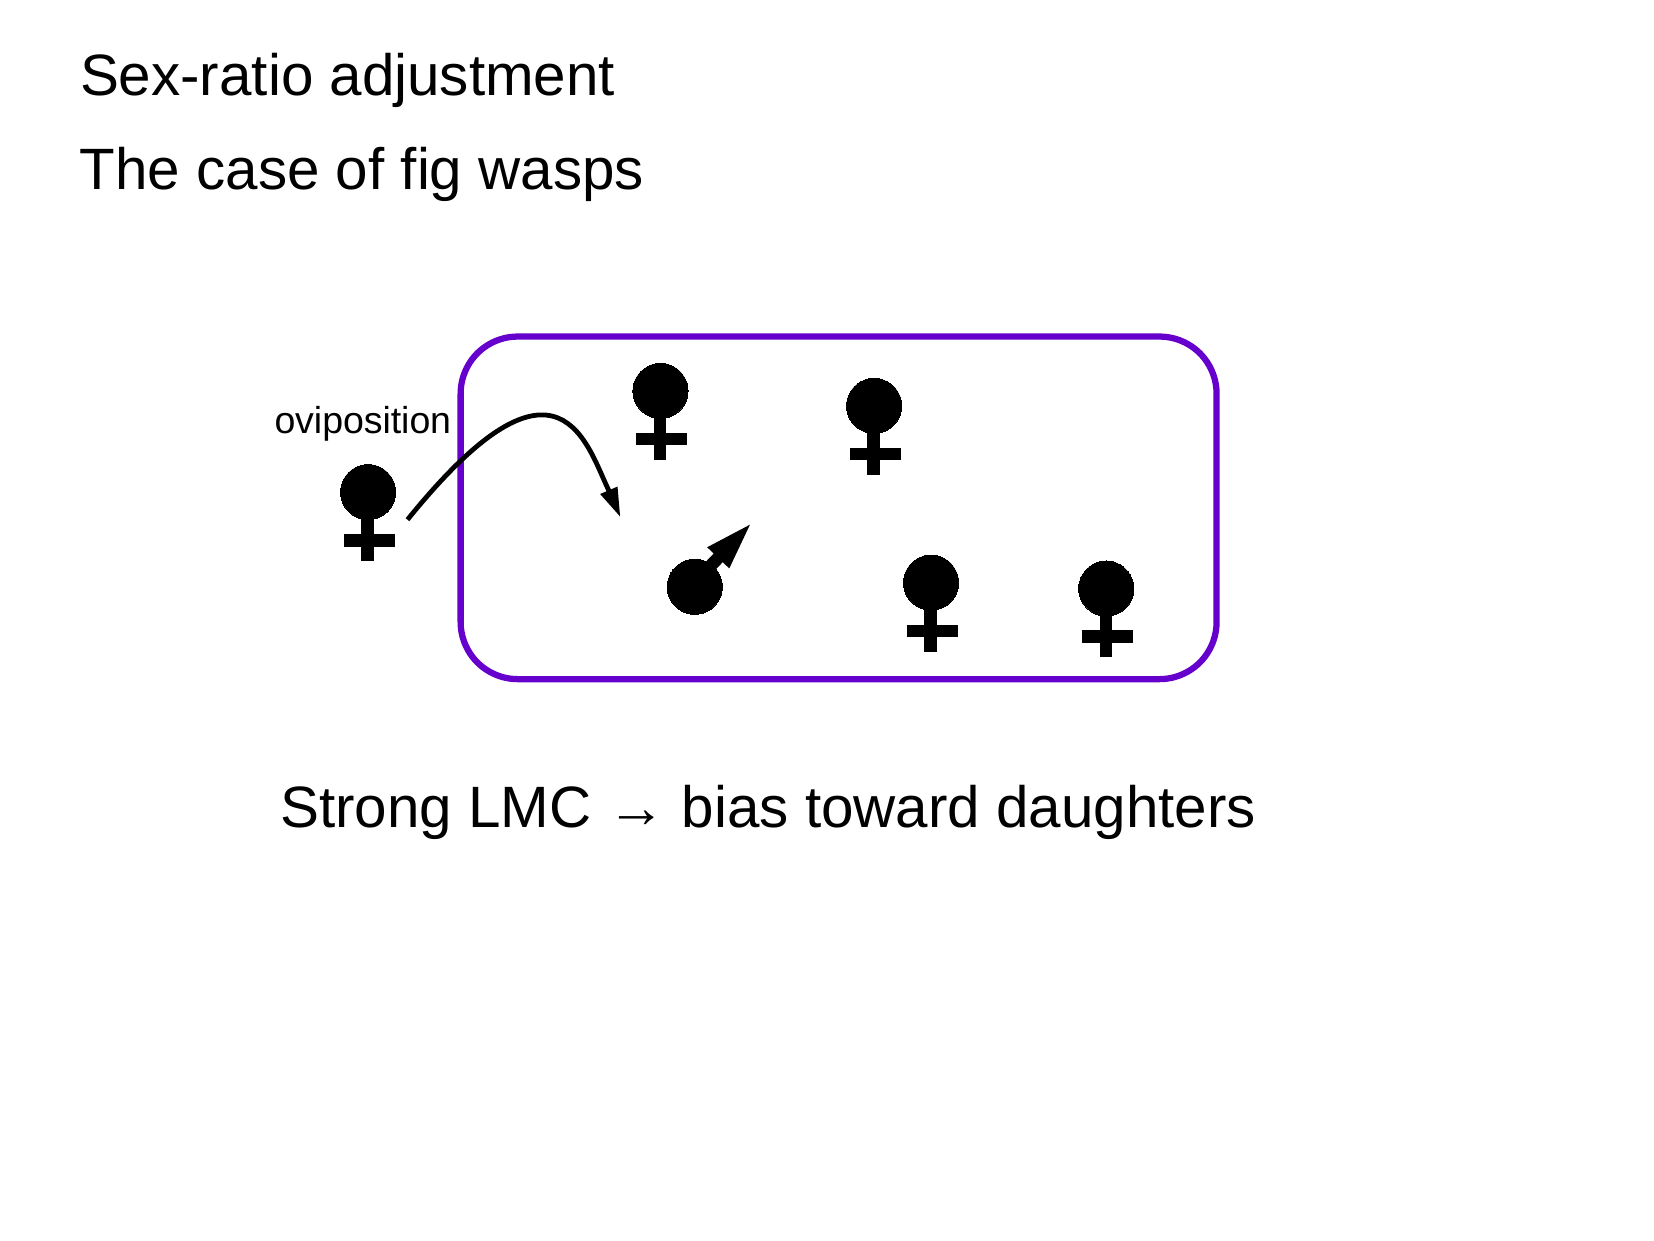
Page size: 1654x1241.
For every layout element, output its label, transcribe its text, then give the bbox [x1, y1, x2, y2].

text_box oviposition [259, 391, 467, 449]
text_box [460, 336, 1217, 680]
text_box Sex-ratio adjustment [65, 35, 674, 116]
text_box [340, 464, 396, 519]
text_box The case of fig wasps [65, 129, 935, 210]
text_box Strong LMC → bias toward daughters [265, 767, 1273, 848]
